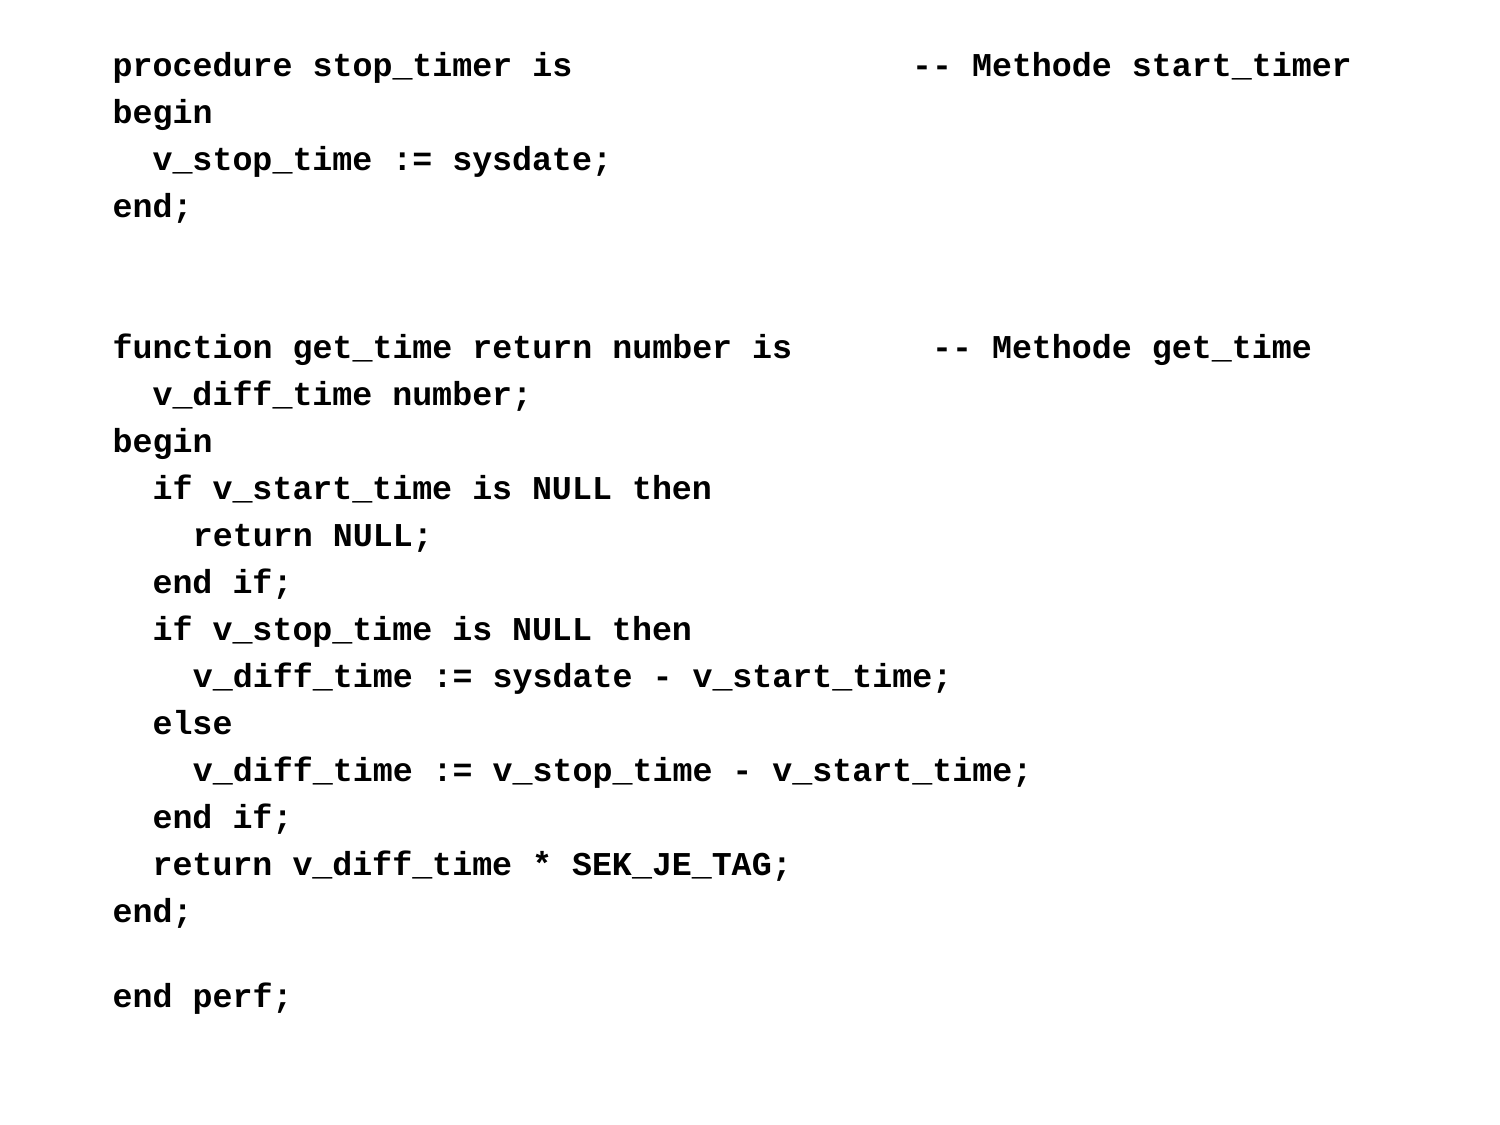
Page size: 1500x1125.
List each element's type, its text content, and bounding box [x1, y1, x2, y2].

list procedure stop_timer is -- Methode start_timer begin v_stop_time := sysdate; end; function get_time return number is -- Methode get_time v_diff_time number; begin if v_start_time is NULL then return NULL; end if; if v_stop_time is NULL then v_diff_time := sysdate - v_start_time; else v_diff_time := v_stop_time - v_start_time; end if; return v_diff_time * SEK_JE_TAG; end; end perf; [112, 48, 1388, 1013]
